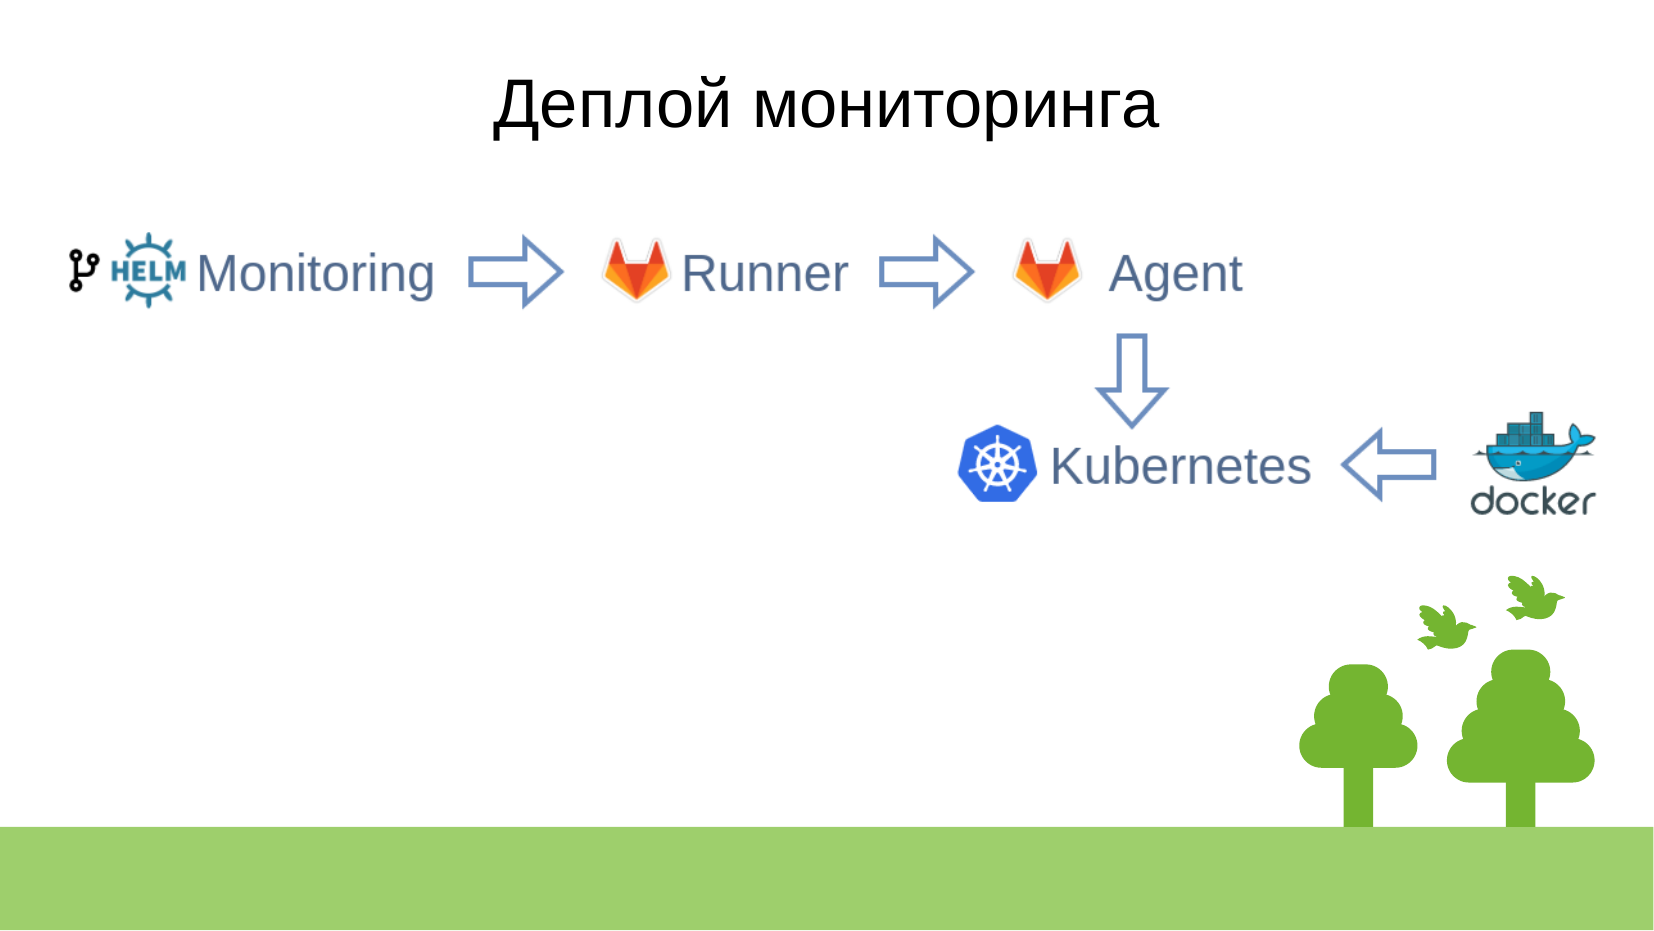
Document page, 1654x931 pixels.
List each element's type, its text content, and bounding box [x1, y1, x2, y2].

title Деплой мониторинга [88, 29, 1565, 178]
picture [59, 232, 1602, 520]
